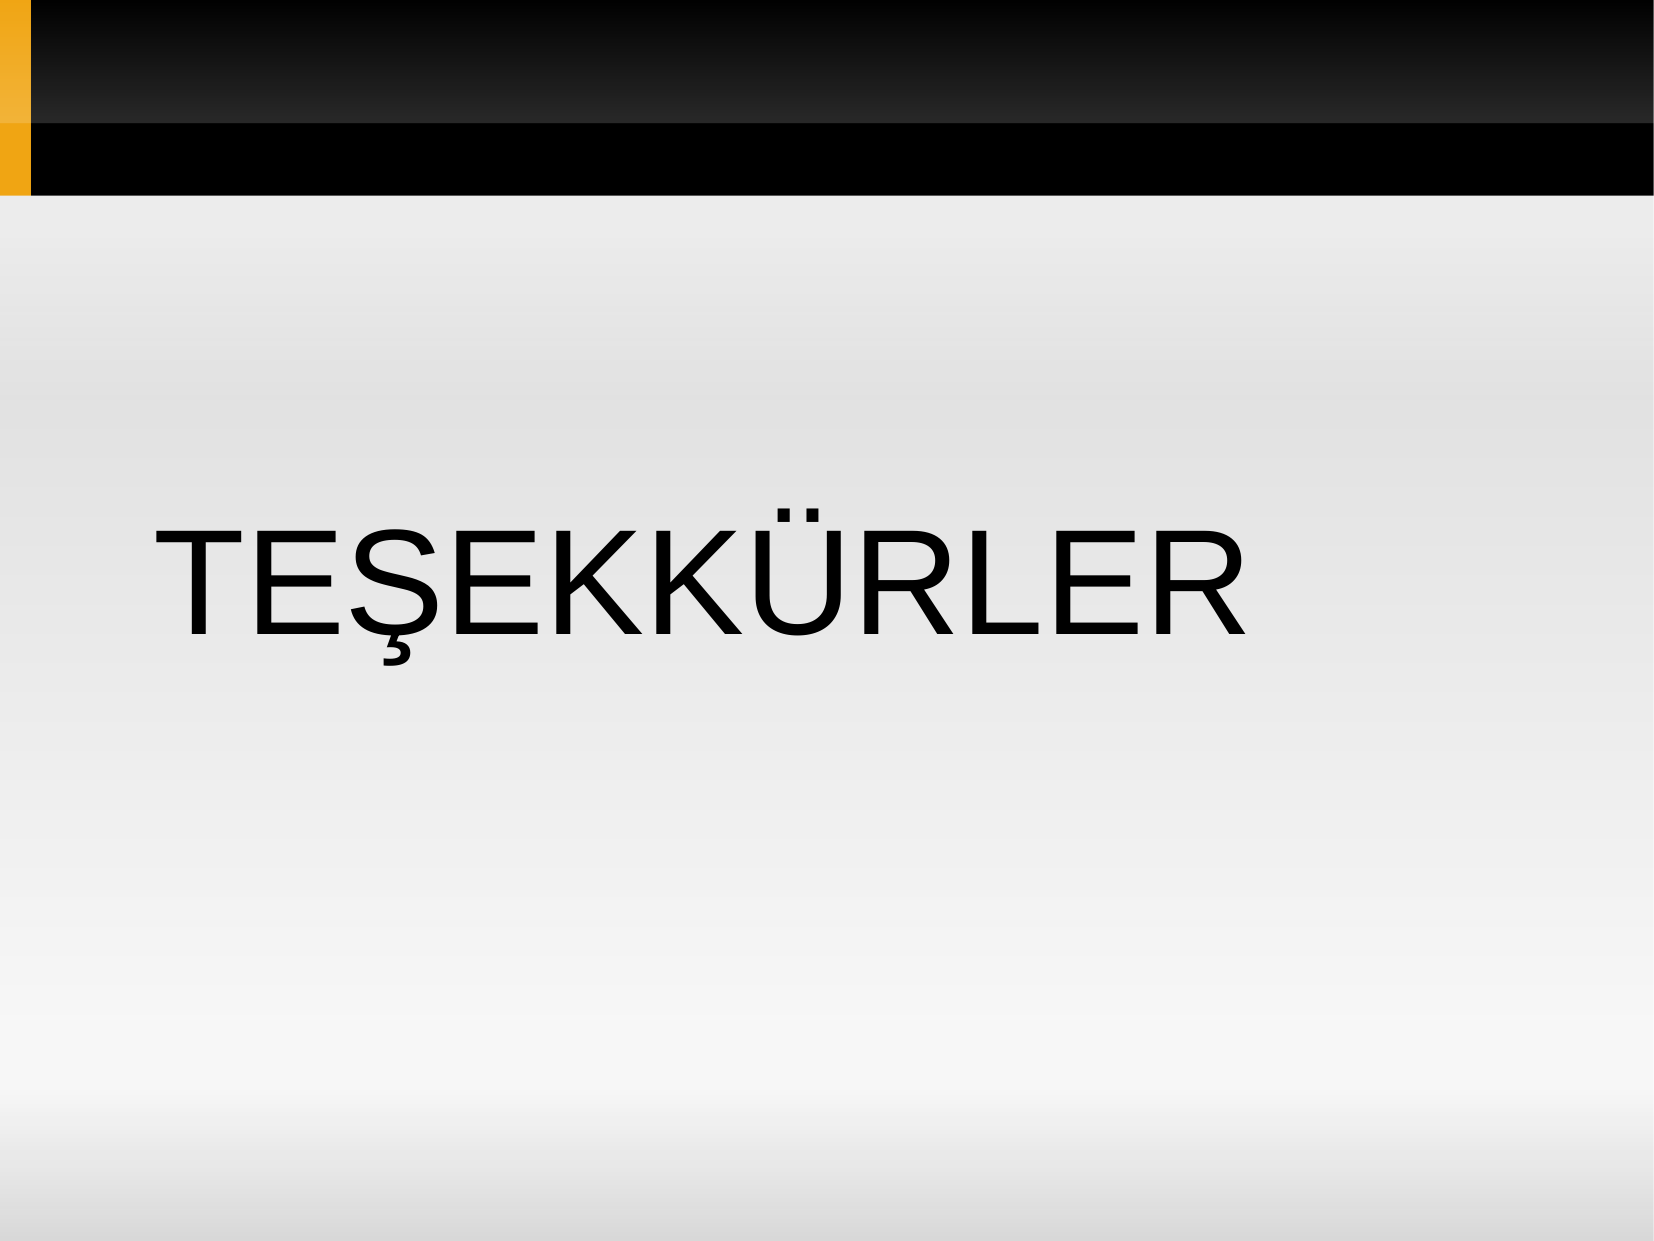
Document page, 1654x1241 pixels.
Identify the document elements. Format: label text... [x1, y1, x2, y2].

list TEŞEKKÜRLER [82, 290, 1571, 1109]
picture [0, 0, 1654, 1241]
